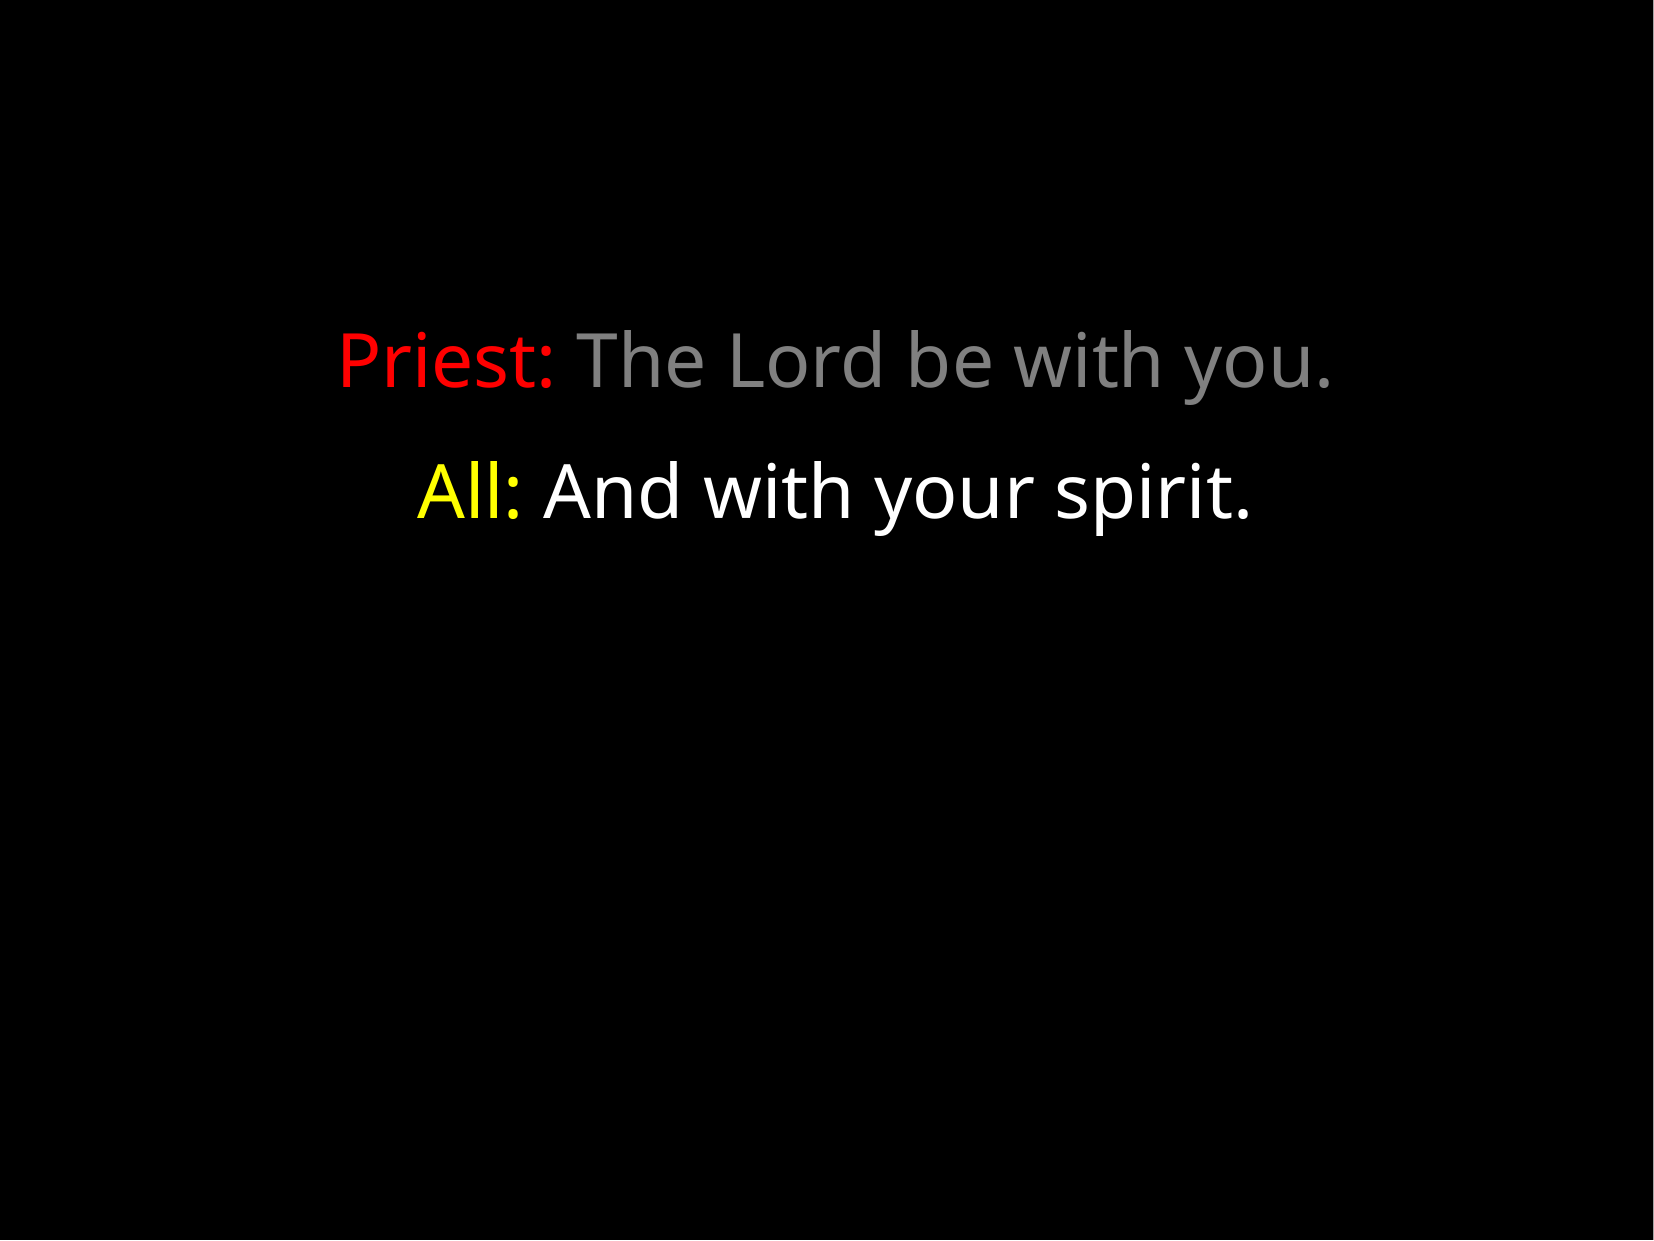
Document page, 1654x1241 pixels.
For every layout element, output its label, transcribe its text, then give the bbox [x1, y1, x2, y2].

list Priest: The Lord be with you. All: And with your spirit. [0, 307, 1654, 1241]
